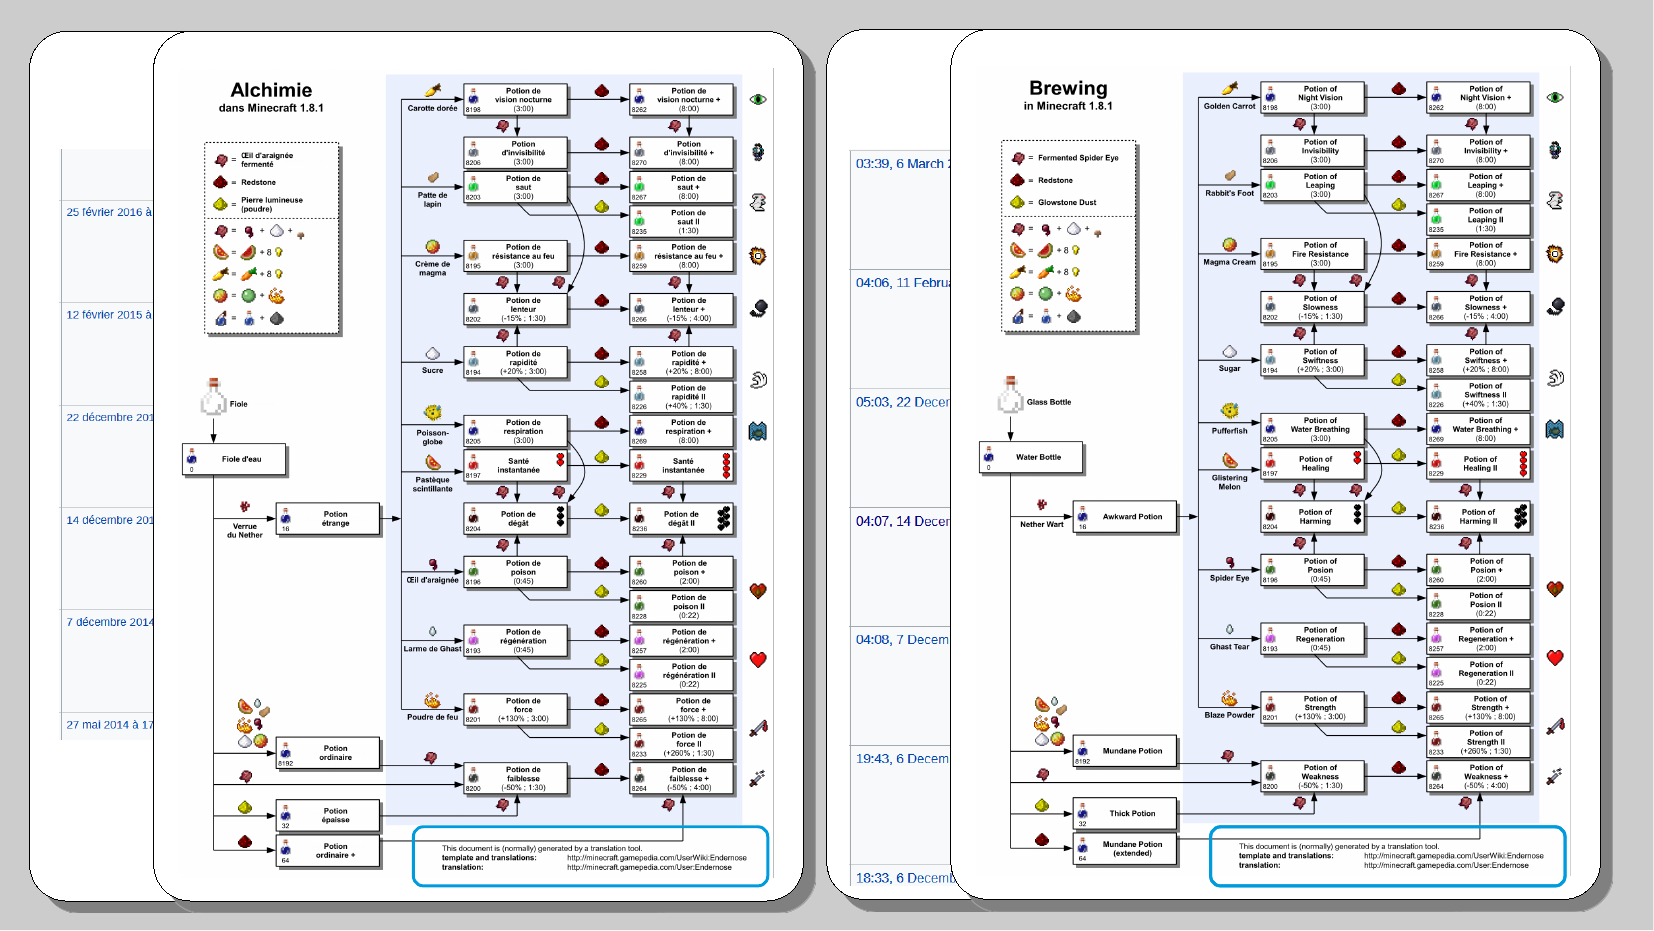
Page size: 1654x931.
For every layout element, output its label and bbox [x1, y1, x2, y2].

picture [976, 66, 1571, 876]
text_box [826, 29, 1601, 900]
picture [416, 829, 766, 878]
picture [179, 68, 774, 878]
text_box [29, 31, 804, 902]
picture [1213, 829, 1563, 876]
picture [849, 149, 958, 886]
picture [59, 149, 153, 740]
